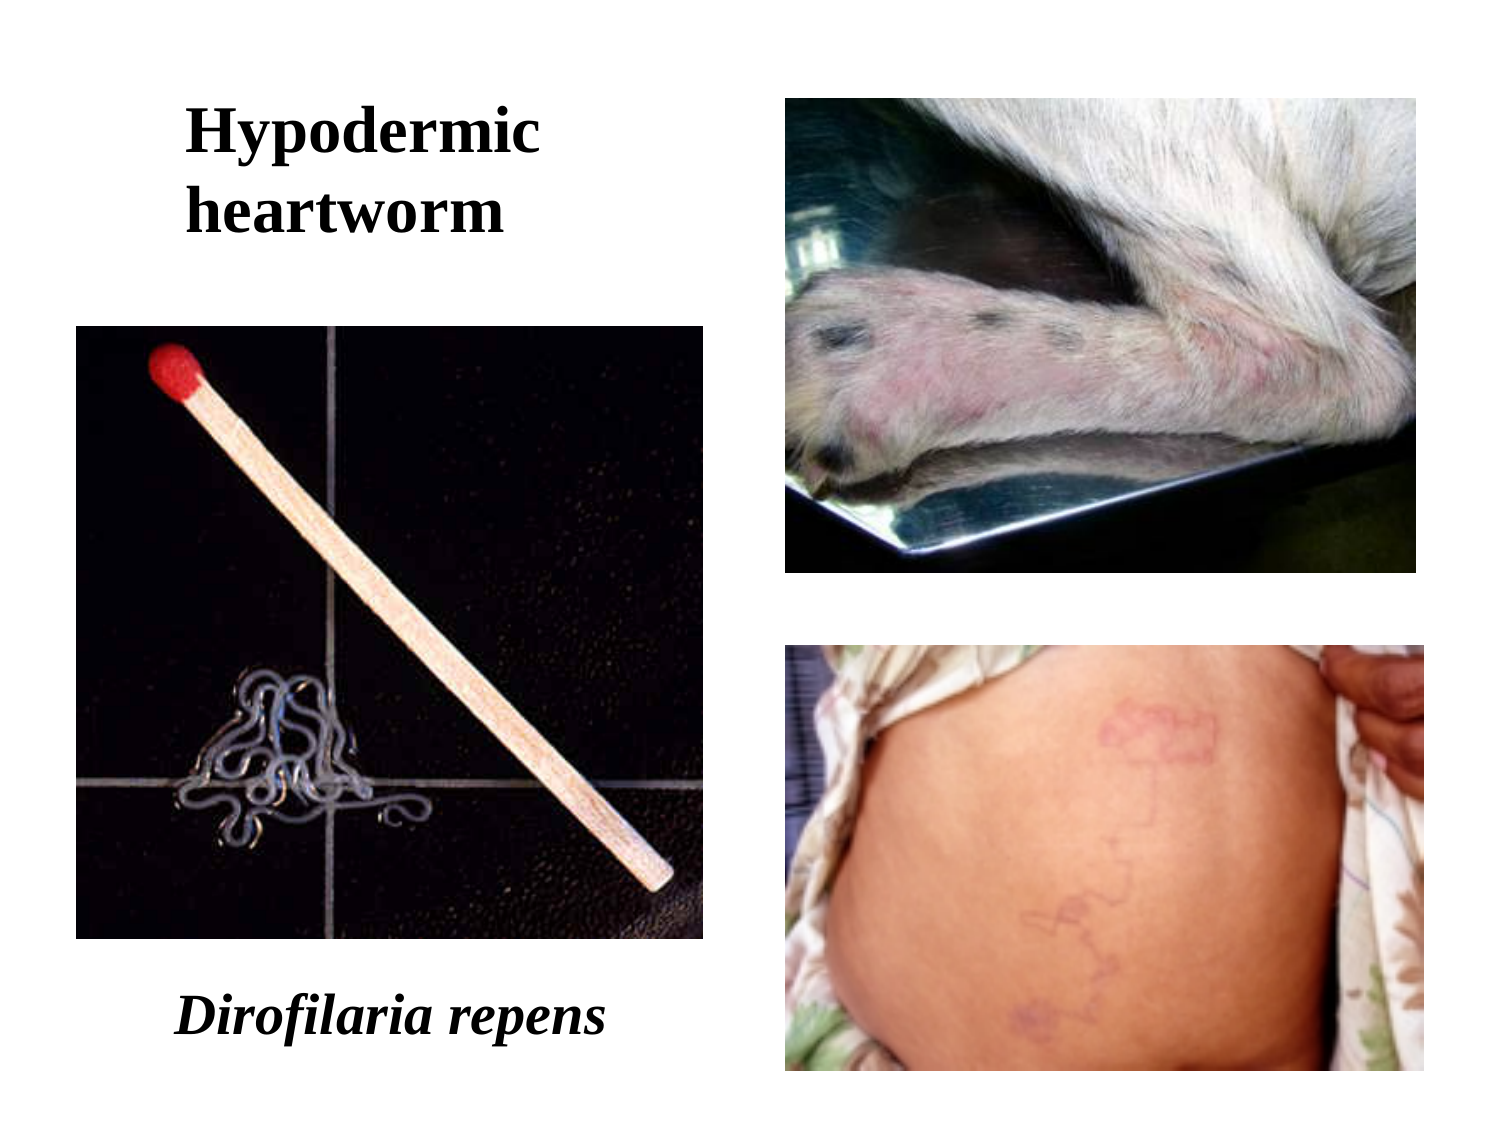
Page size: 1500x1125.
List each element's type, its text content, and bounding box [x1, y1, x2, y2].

text_box Dirofilaria repens [159, 968, 656, 1054]
picture [785, 98, 1416, 573]
picture [785, 645, 1424, 1071]
text_box Hypodermic heartworm [171, 78, 656, 254]
picture [76, 326, 703, 939]
